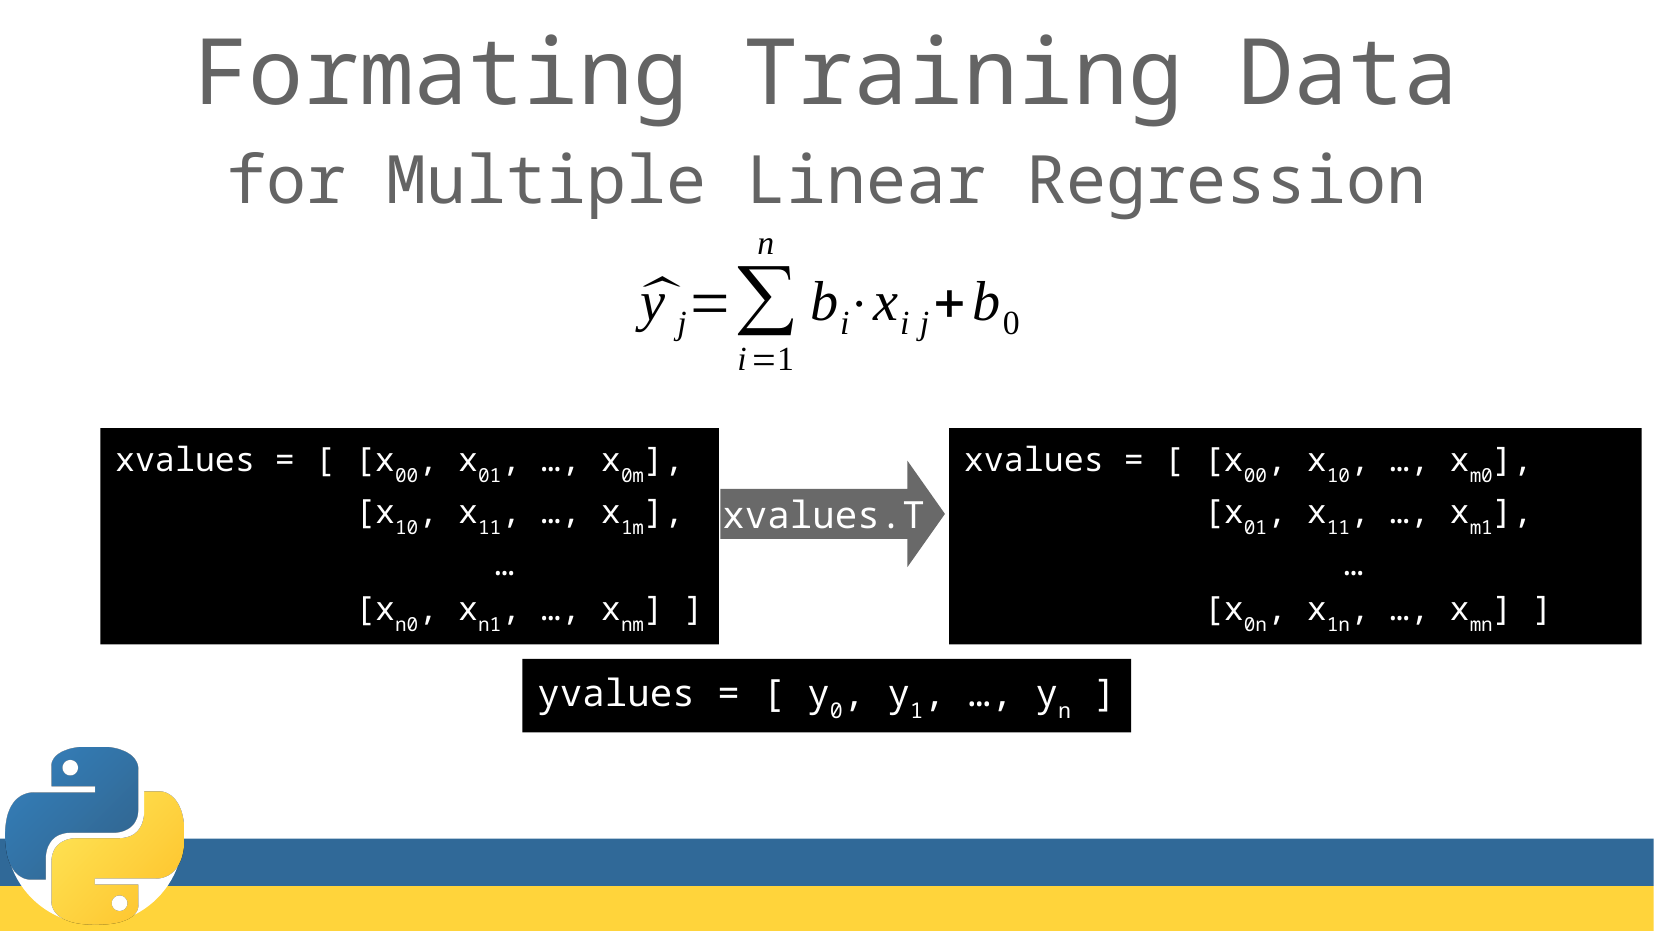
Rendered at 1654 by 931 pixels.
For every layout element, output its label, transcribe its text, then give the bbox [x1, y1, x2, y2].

chart [621, 224, 1033, 377]
text_box yvalues = [ y0, y1, …, yn ] [522, 658, 1132, 721]
text_box xvalues = [ [x00, x10, …, xm0], [x01, x11, …, xm1], … [x0n, x1n, …, xmn] ] [949, 428, 1642, 600]
text_box xvalues.T [720, 460, 945, 568]
title Formating Training Data for Multiple Linear Regression [82, 35, 1571, 194]
picture [5, 747, 184, 925]
text_box xvalues = [ [x00, x01, …, x0m], [x10, x11, …, x1m], … [xn0, xn1, …, xnm] ] [100, 428, 719, 600]
